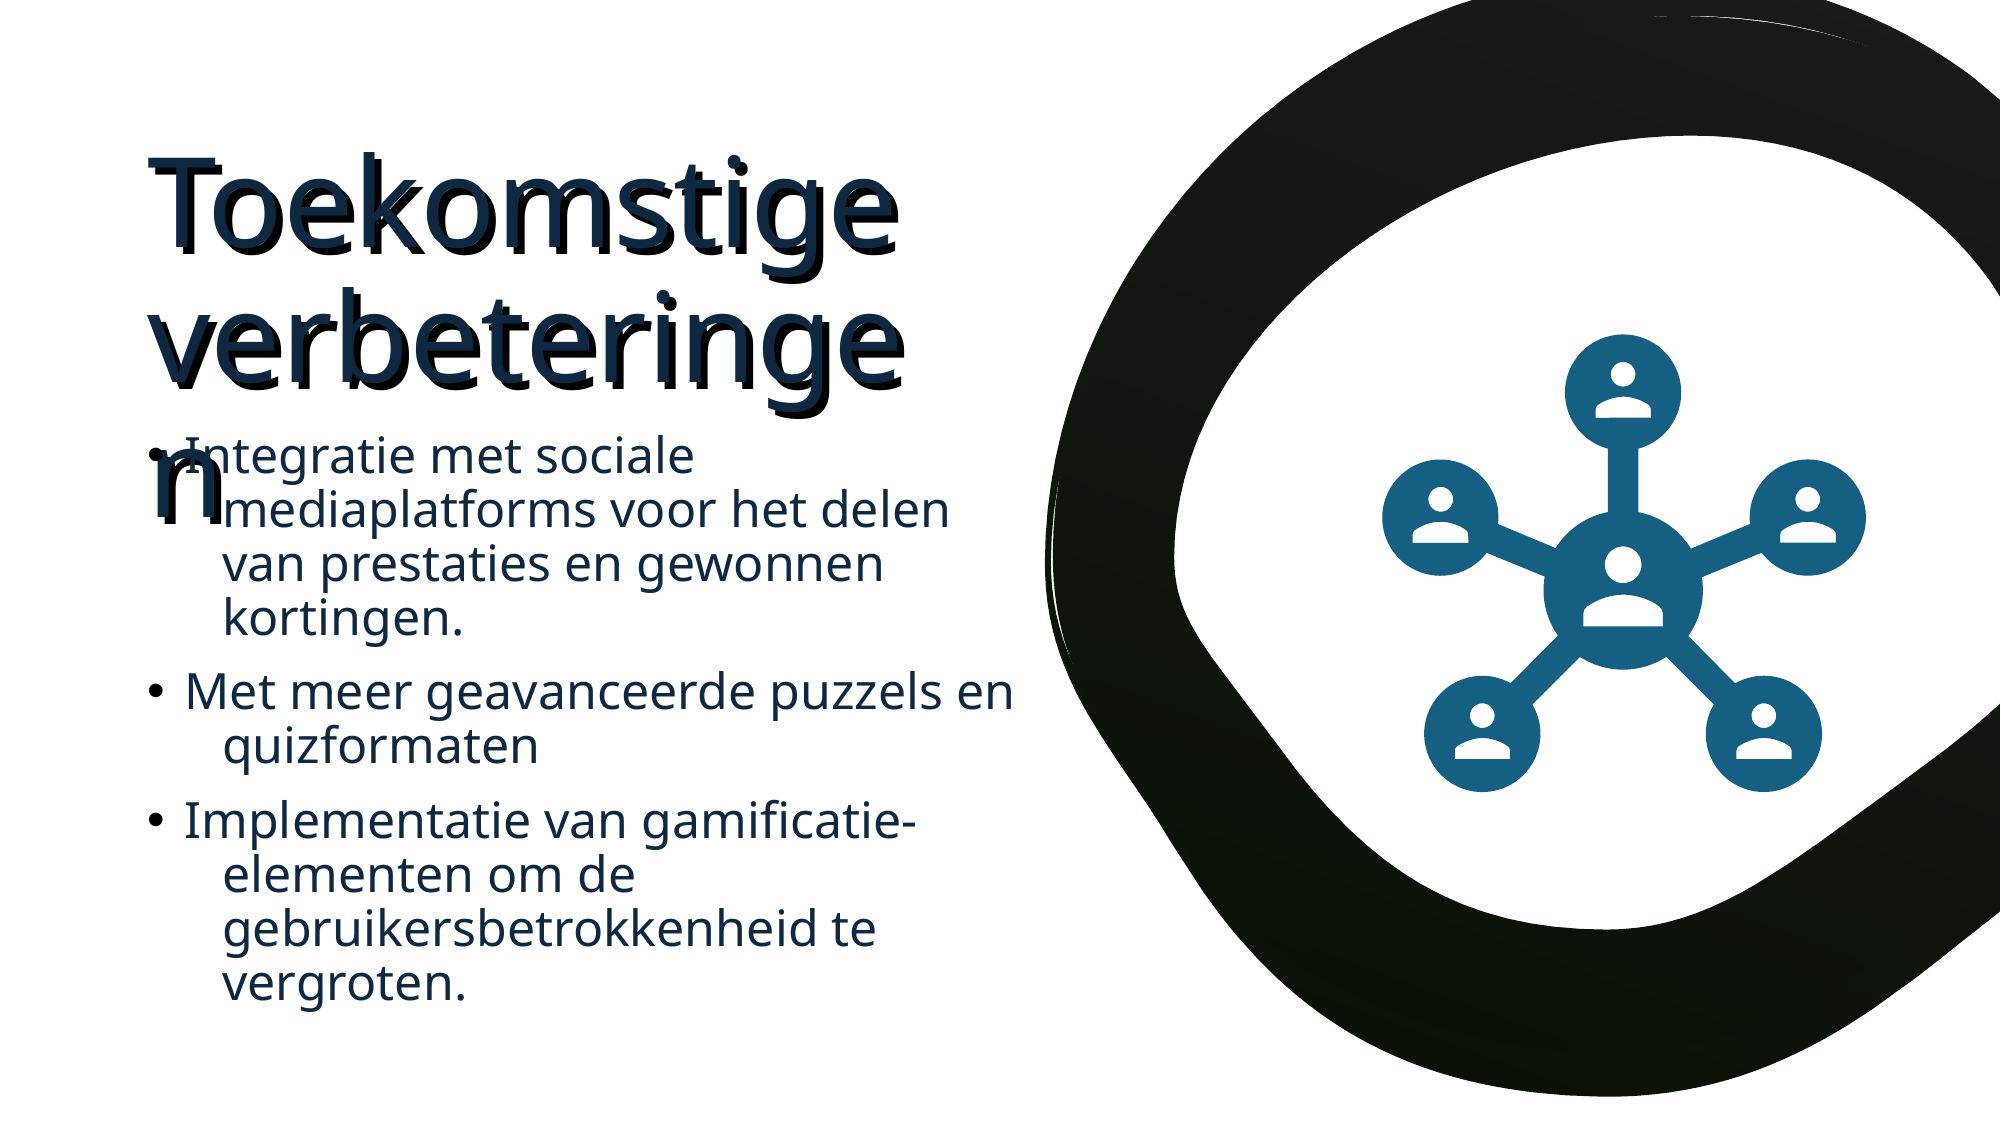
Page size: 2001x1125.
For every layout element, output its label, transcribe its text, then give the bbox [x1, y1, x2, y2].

text_box [0, 0, 2000, 1125]
title Toekomstige verbeteringen [131, 131, 949, 370]
list Integratie met sociale mediaplatforms voor het delen van prestaties en gewonnen kortingen. Met meer geavanceerde puzzels en quizformaten Implementatie van gamificatie-elementen om de gebruikersbetrokkenheid te vergroten. [131, 370, 1045, 1072]
picture [1332, 267, 1927, 862]
